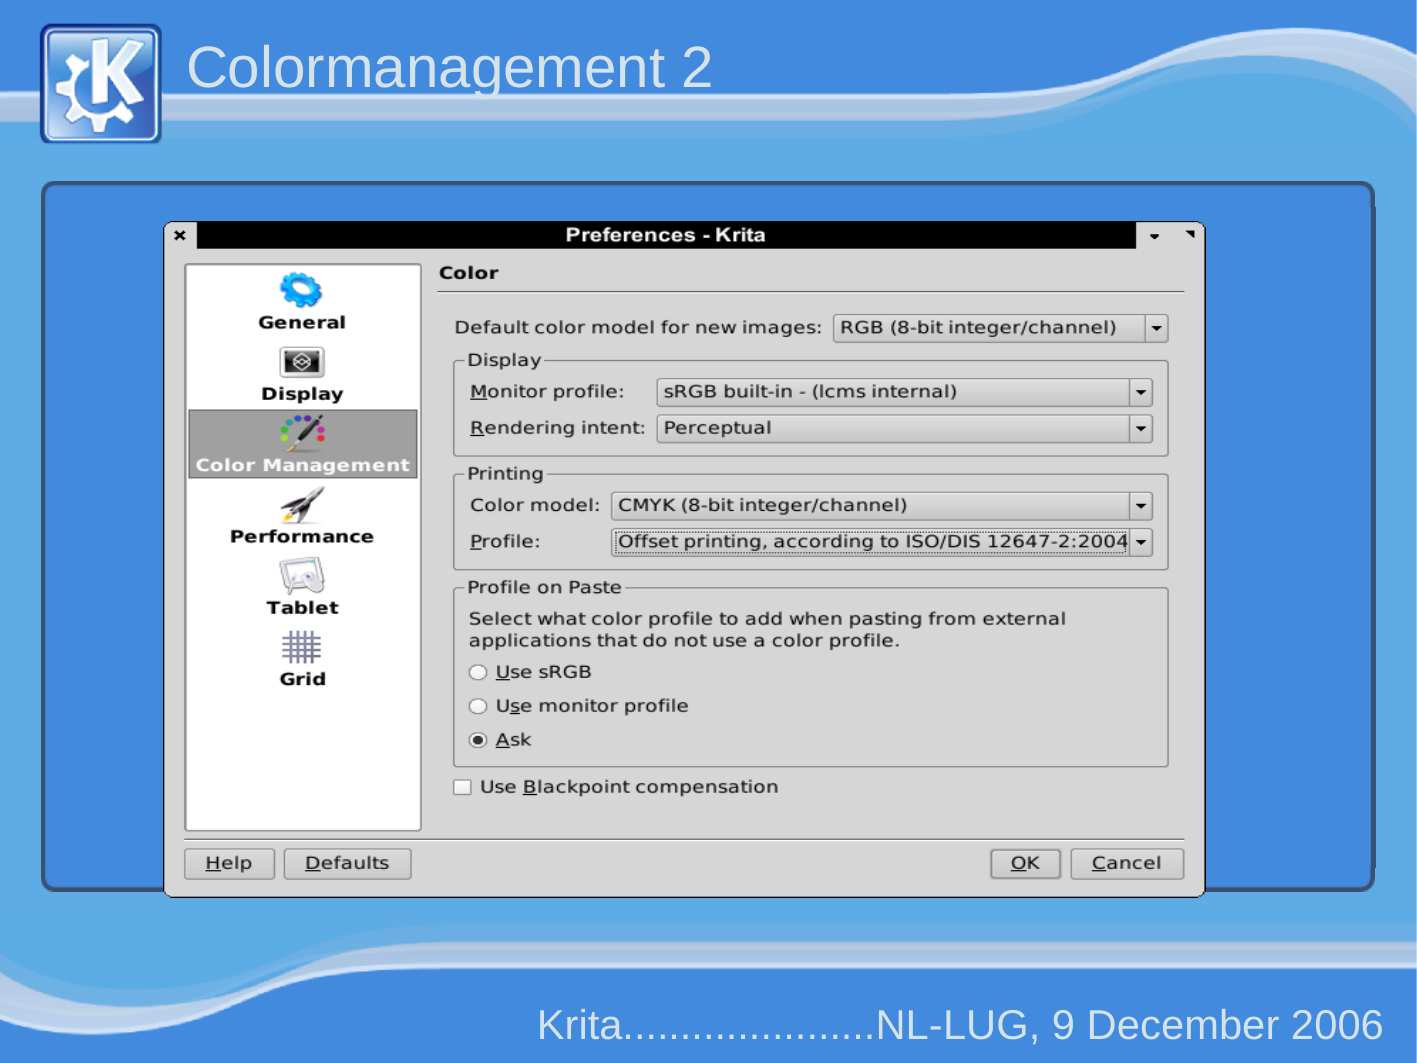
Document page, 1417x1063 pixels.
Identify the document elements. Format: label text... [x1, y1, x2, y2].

text_box Colormanagement 2 [171, 27, 1048, 105]
text_box [53, 191, 1355, 878]
picture [0, 0, 1417, 1063]
